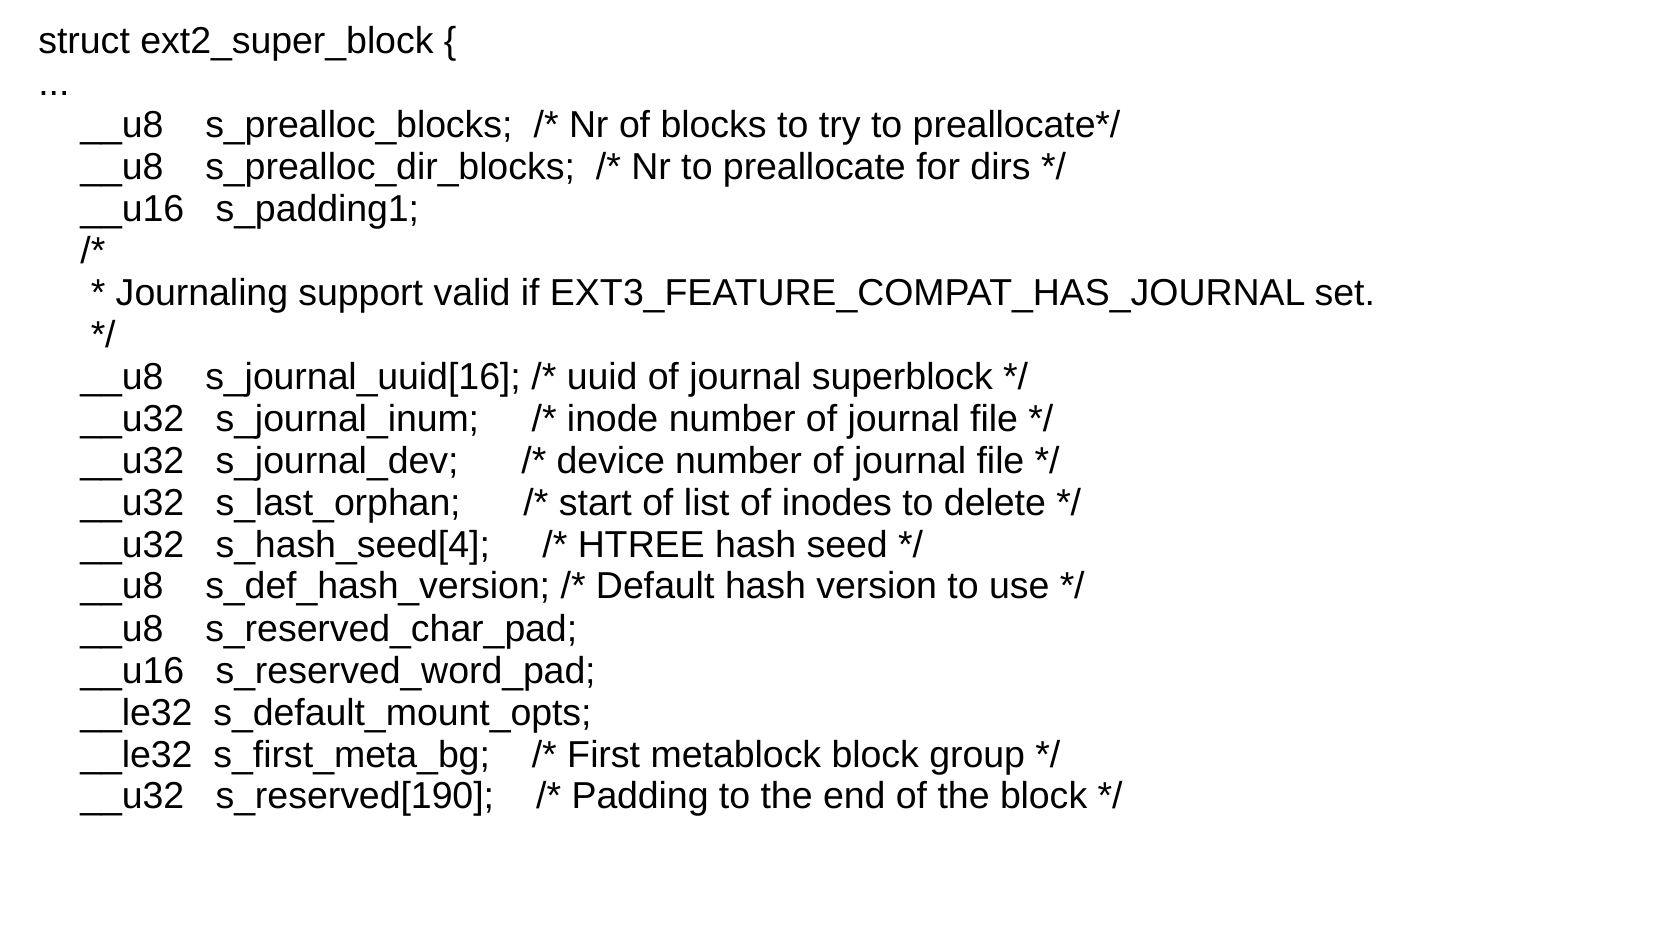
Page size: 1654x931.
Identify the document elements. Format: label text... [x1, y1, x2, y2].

text_box struct ext2_super_block { ... __u8 s_prealloc_blocks; /* Nr of blocks to try to preallocate*/ __u8 s_prealloc_dir_blocks; /* Nr to preallocate for dirs */ __u16 s_padding1; /* * Journaling support valid if EXT3_FEATURE_COMPAT_HAS_JOURNAL set. */ __u8 s_journal_uuid[16]; /* uuid of journal superblock */ __u32 s_journal_inum; /* inode number of journal file */ __u32 s_journal_dev; /* device number of journal file */ __u32 s_last_orphan; /* start of list of inodes to delete */ __u32 s_hash_seed[4]; /* HTREE hash seed */ __u8 s_def_hash_version; /* Default hash version to use */ __u8 s_reserved_char_pad; __u16 s_reserved_word_pad; __le32 s_default_mount_opts; __le32 s_first_meta_bg; /* First metablock block group */ __u32 s_reserved[190]; /* Padding to the end of the block */ [23, 11, 1501, 931]
